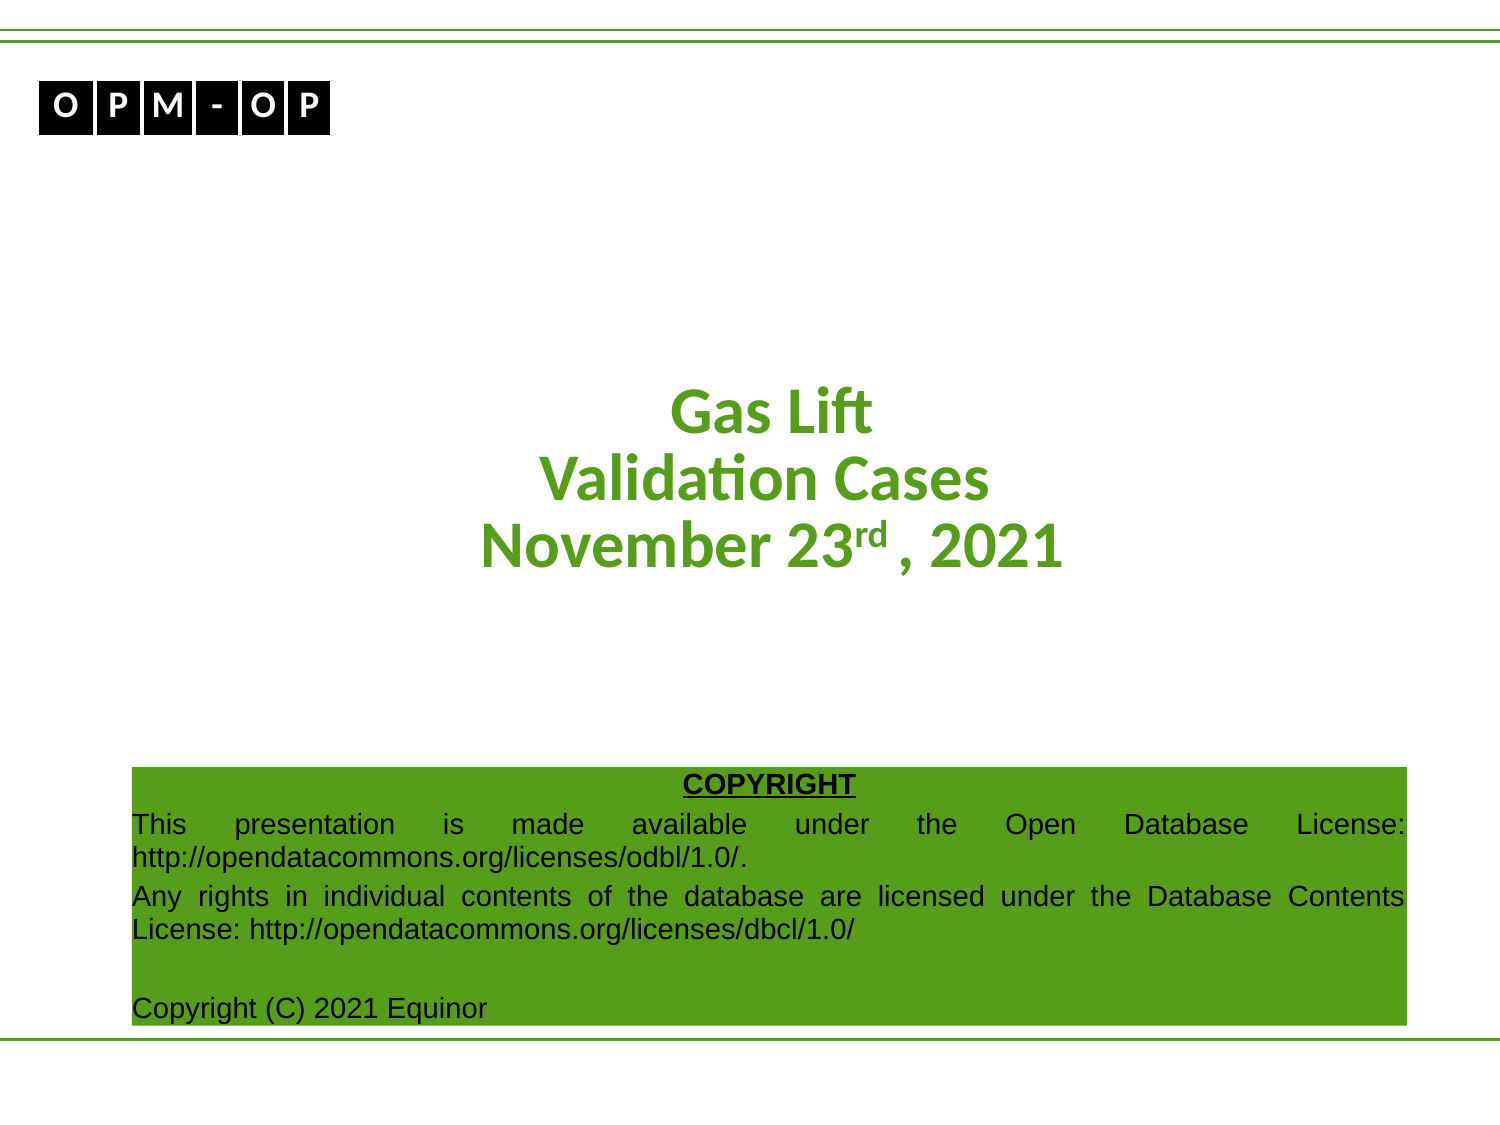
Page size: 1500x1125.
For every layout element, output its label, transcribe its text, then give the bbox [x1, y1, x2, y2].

subtitle Gas Lift Validation Cases November 23rd , 2021 [135, 232, 1411, 736]
text_box COPYRIGHT This presentation is made available under the Open Database License: http://opendatacommons.org/licenses/odbl/1.0/. Any rights in individual contents of the database are licensed under the Database Contents License: http://opendatacommons.org/licenses/dbcl/1.0/ Copyright (C) 2021 Equinor [131, 767, 1407, 1026]
title [255, 60, 1425, 233]
